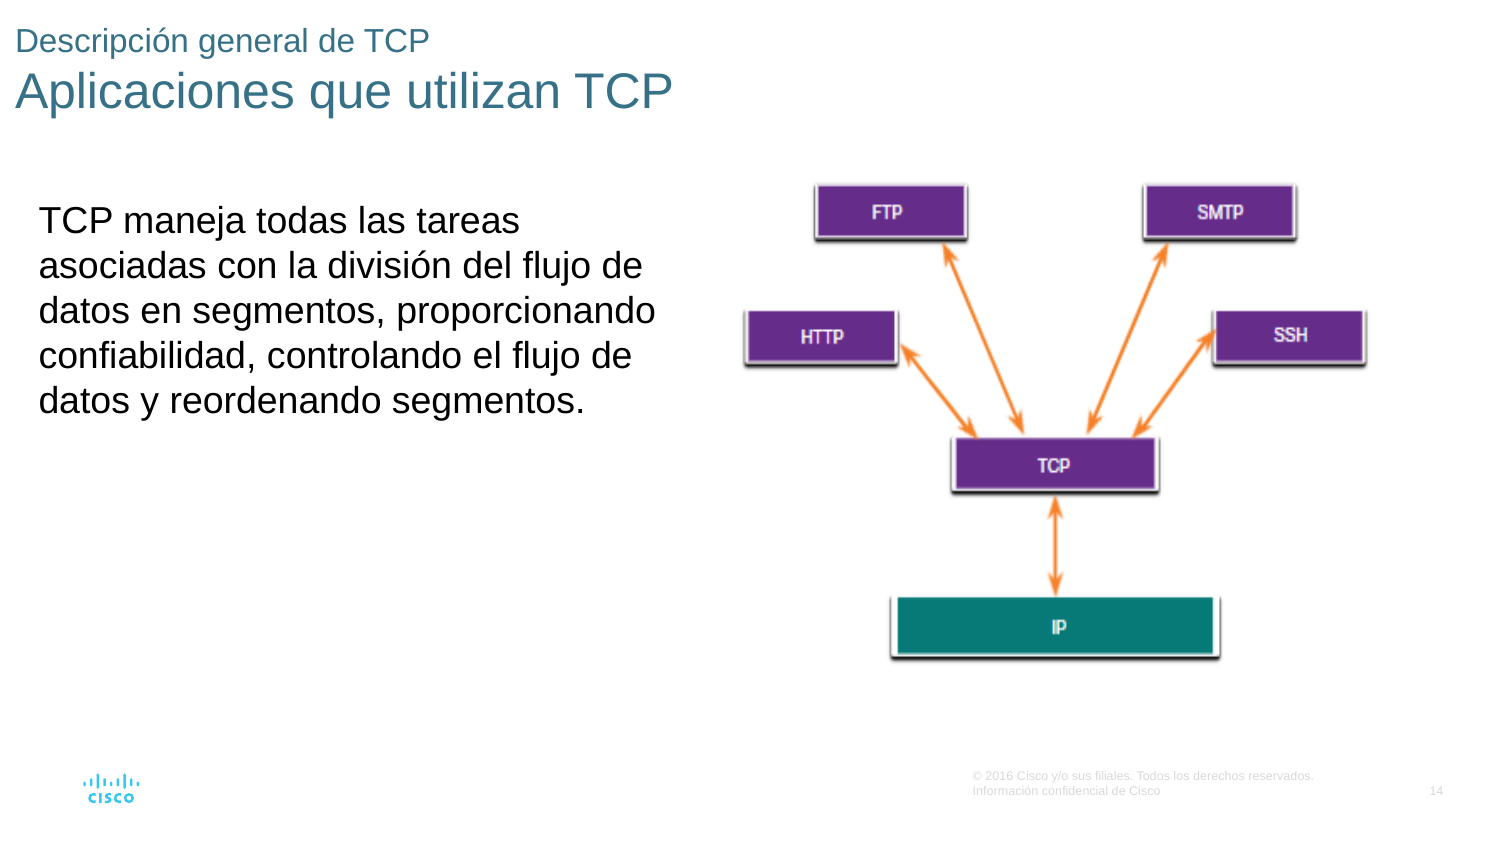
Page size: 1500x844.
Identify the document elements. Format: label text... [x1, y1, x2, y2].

list TCP maneja todas las tareas asociadas con la división del flujo de datos en segmentos, proporcionando confiabilidad, controlando el flujo de datos y reordenando segmentos. [23, 188, 687, 744]
title Descripción general de TCP Aplicaciones que utilizan TCP [0, 6, 1500, 131]
picture [718, 148, 1382, 696]
